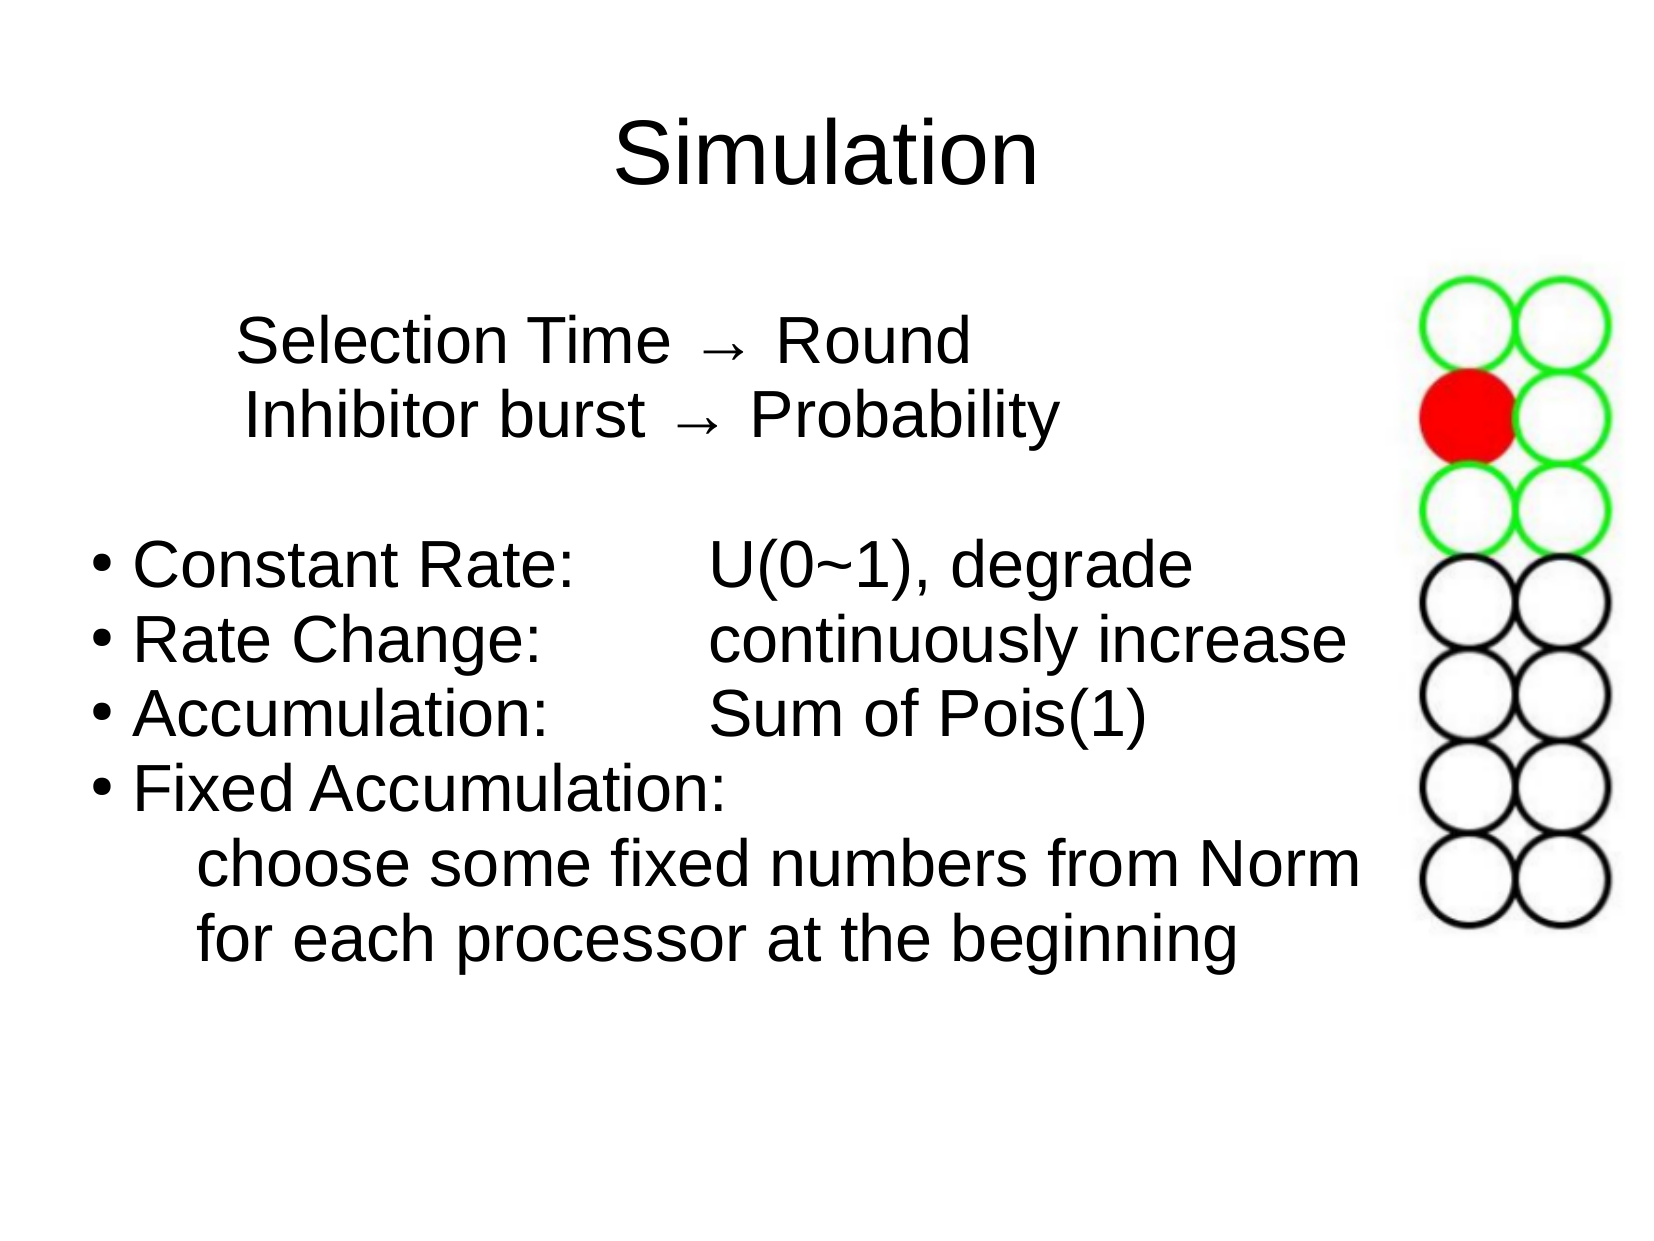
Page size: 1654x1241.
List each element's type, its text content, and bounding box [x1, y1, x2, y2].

title Simulation [82, 49, 1571, 257]
picture [1364, 240, 1654, 961]
subtitle Selection Time → Round Inhibitor burst → Probability Constant Rate: U(0~1), degrade Rate Change: continuously increase Accumulation: Sum of Pois(1) Fixed Accumulation: choose some fixed numbers from Norm for each processor at the beginning [89, 302, 1546, 1126]
